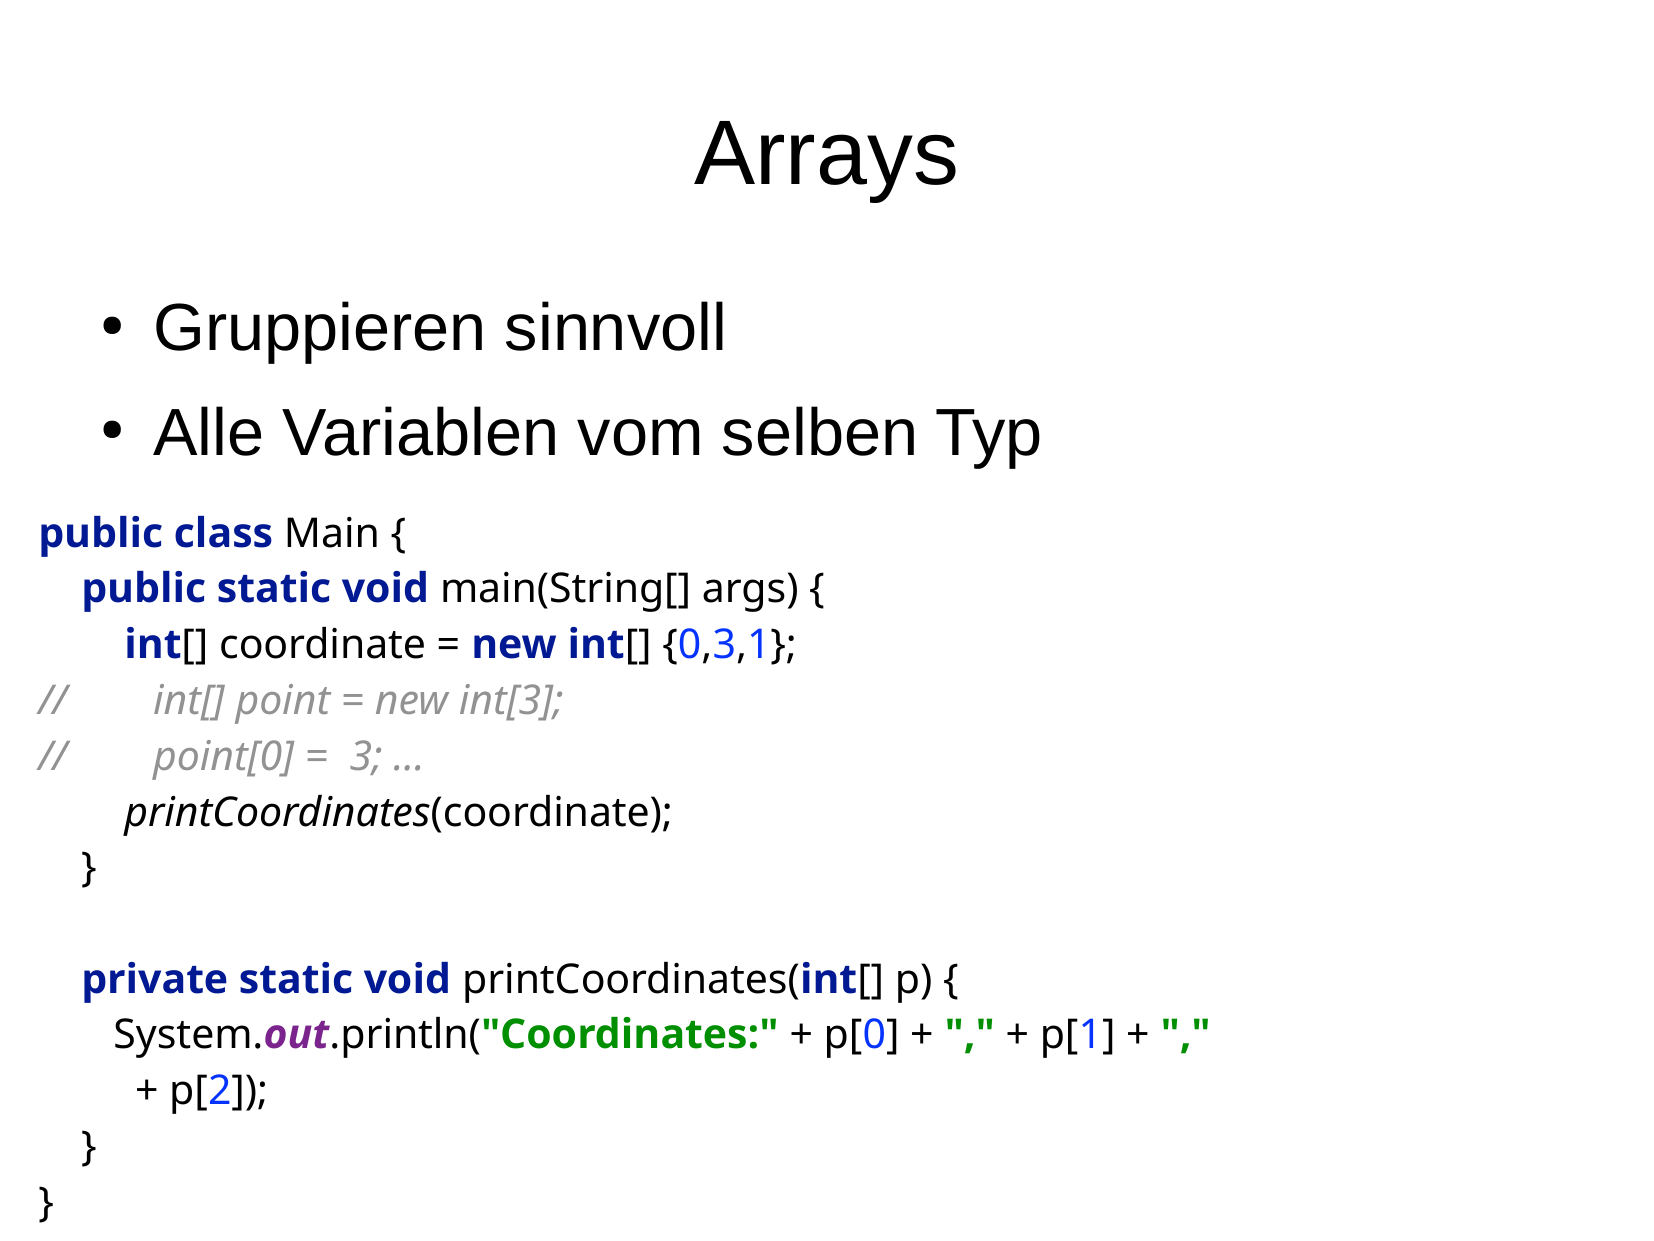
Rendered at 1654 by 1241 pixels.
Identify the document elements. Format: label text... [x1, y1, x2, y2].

list public class Main { public static void main(String[] args) { int[] coordinate = new int[] {0,3,1}; // int[] point = new int[3]; // point[0] = 3; ... printCoordinates(coordinate); } private static void printCoordinates(int[] p) { System.out.println("Coordinates:" + p[0] + "," + p[1] + "," + p[2]); } } [30, 495, 1654, 1237]
title Arrays [82, 49, 1571, 257]
list Gruppieren sinnvoll Alle Variablen vom selben Typ [82, 290, 1571, 495]
